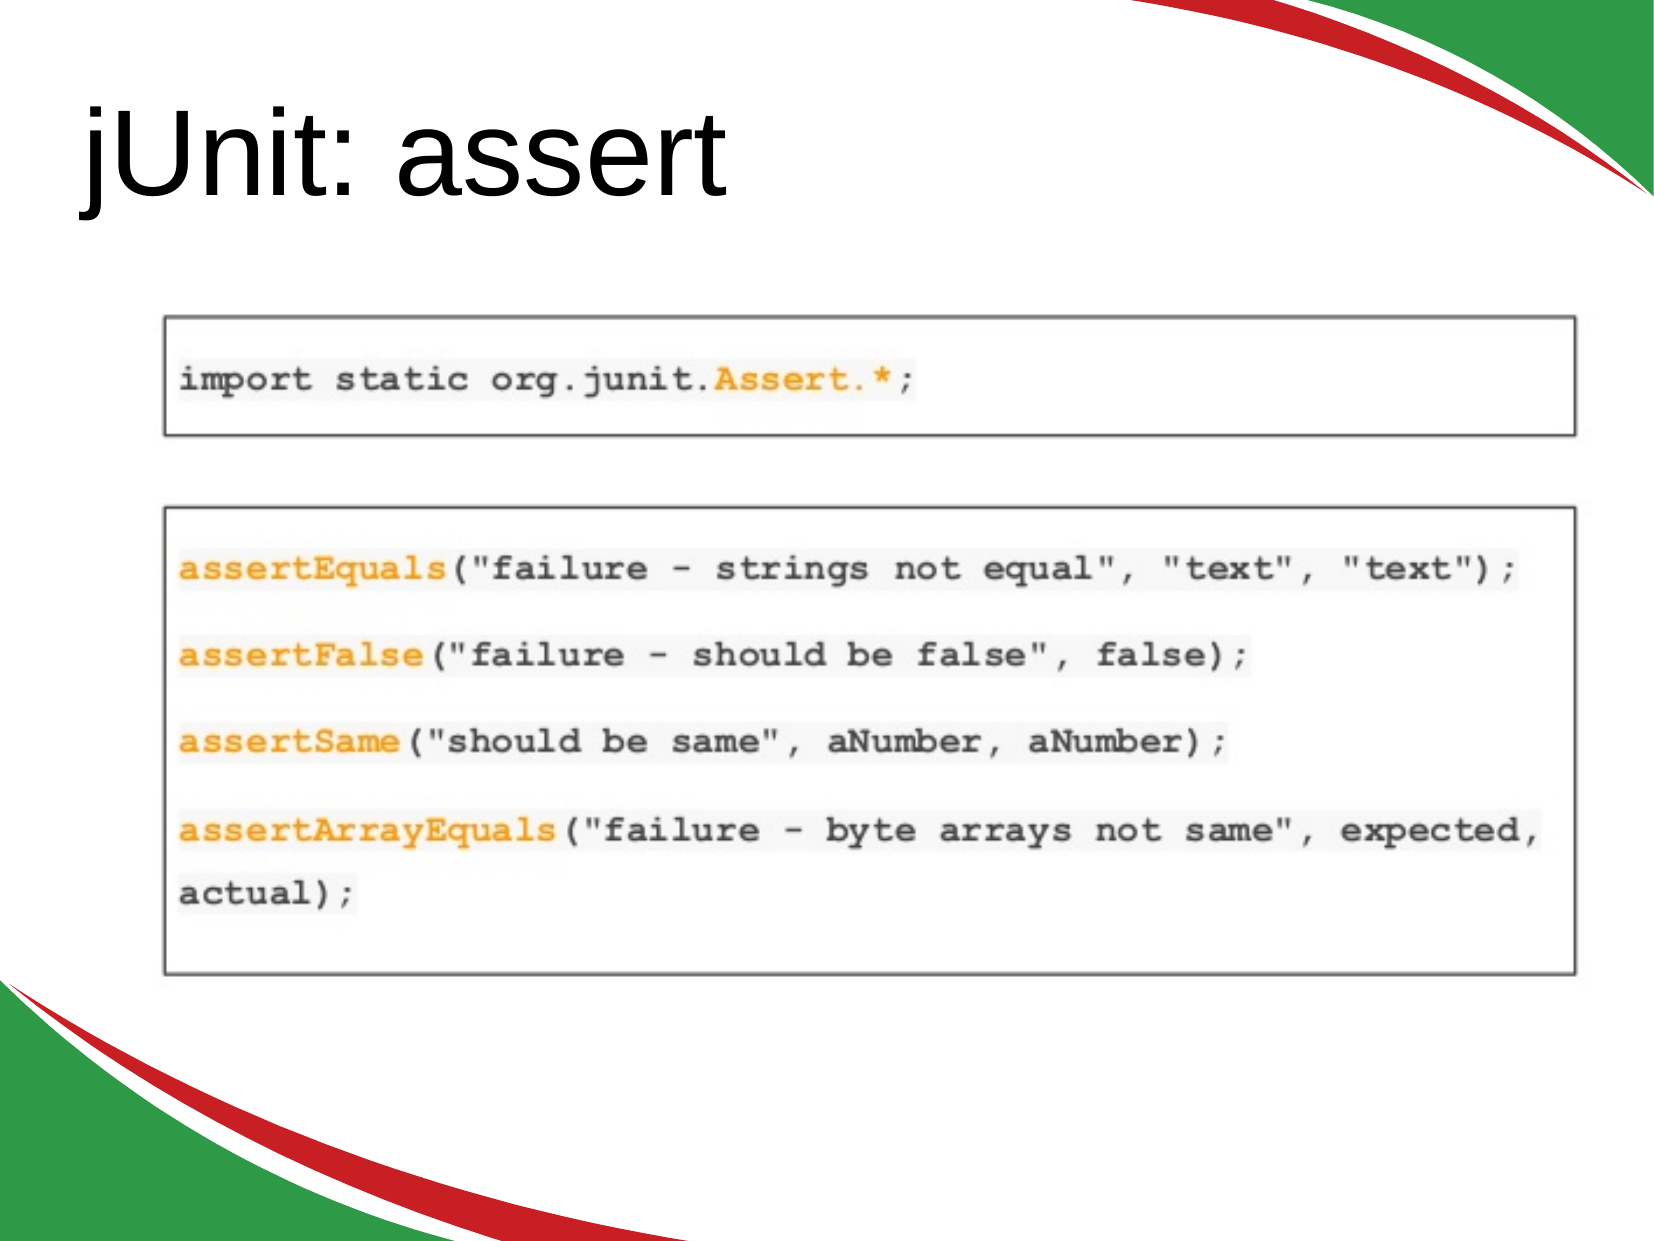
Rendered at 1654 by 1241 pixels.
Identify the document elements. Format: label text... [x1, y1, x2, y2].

picture [118, 201, 1607, 1040]
title jUnit: assert [82, 49, 1571, 257]
